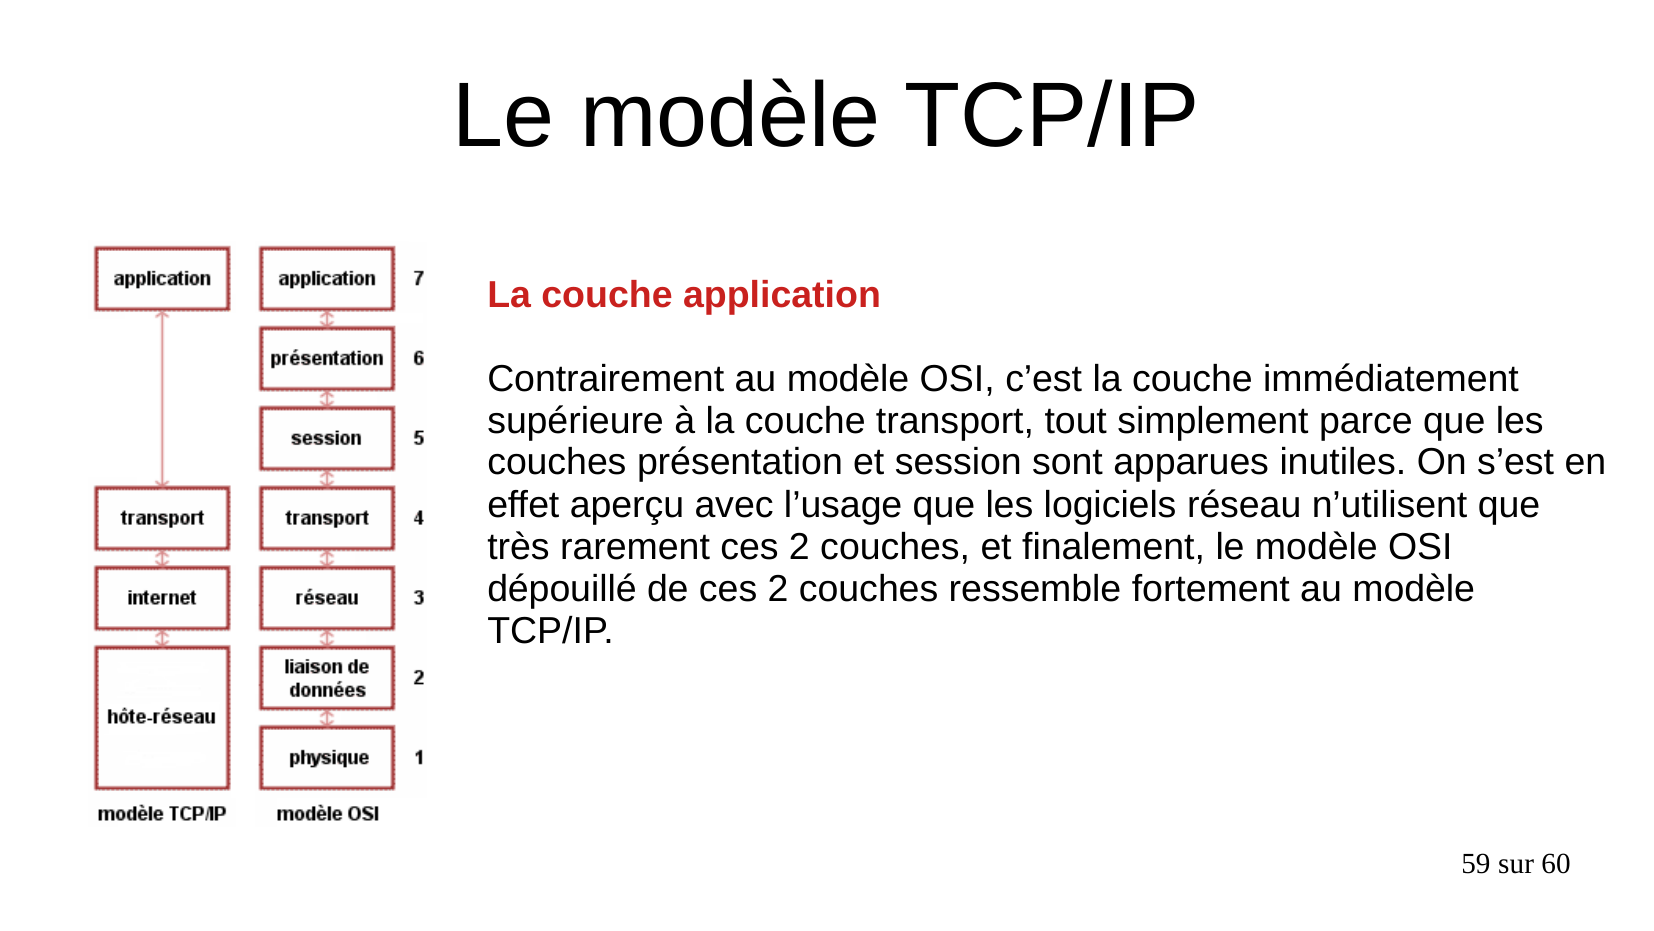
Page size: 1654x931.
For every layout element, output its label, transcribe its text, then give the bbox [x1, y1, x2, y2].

text_box La couche application Contrairement au modèle OSI, c’est la couche immédiatement supérieure à la couche transport, tout simplement parce que les couches présentation et session sont apparues inutiles. On s’est en effet aperçu avec l’usage que les logiciels réseau n’utilisent que très rarement ces 2 couches, et finalement, le modèle OSI dépouillé de ces 2 couches ressemble fortement au modèle TCP/IP. [472, 265, 1625, 911]
title Le modèle TCP/IP [82, 37, 1571, 193]
picture [88, 240, 427, 827]
